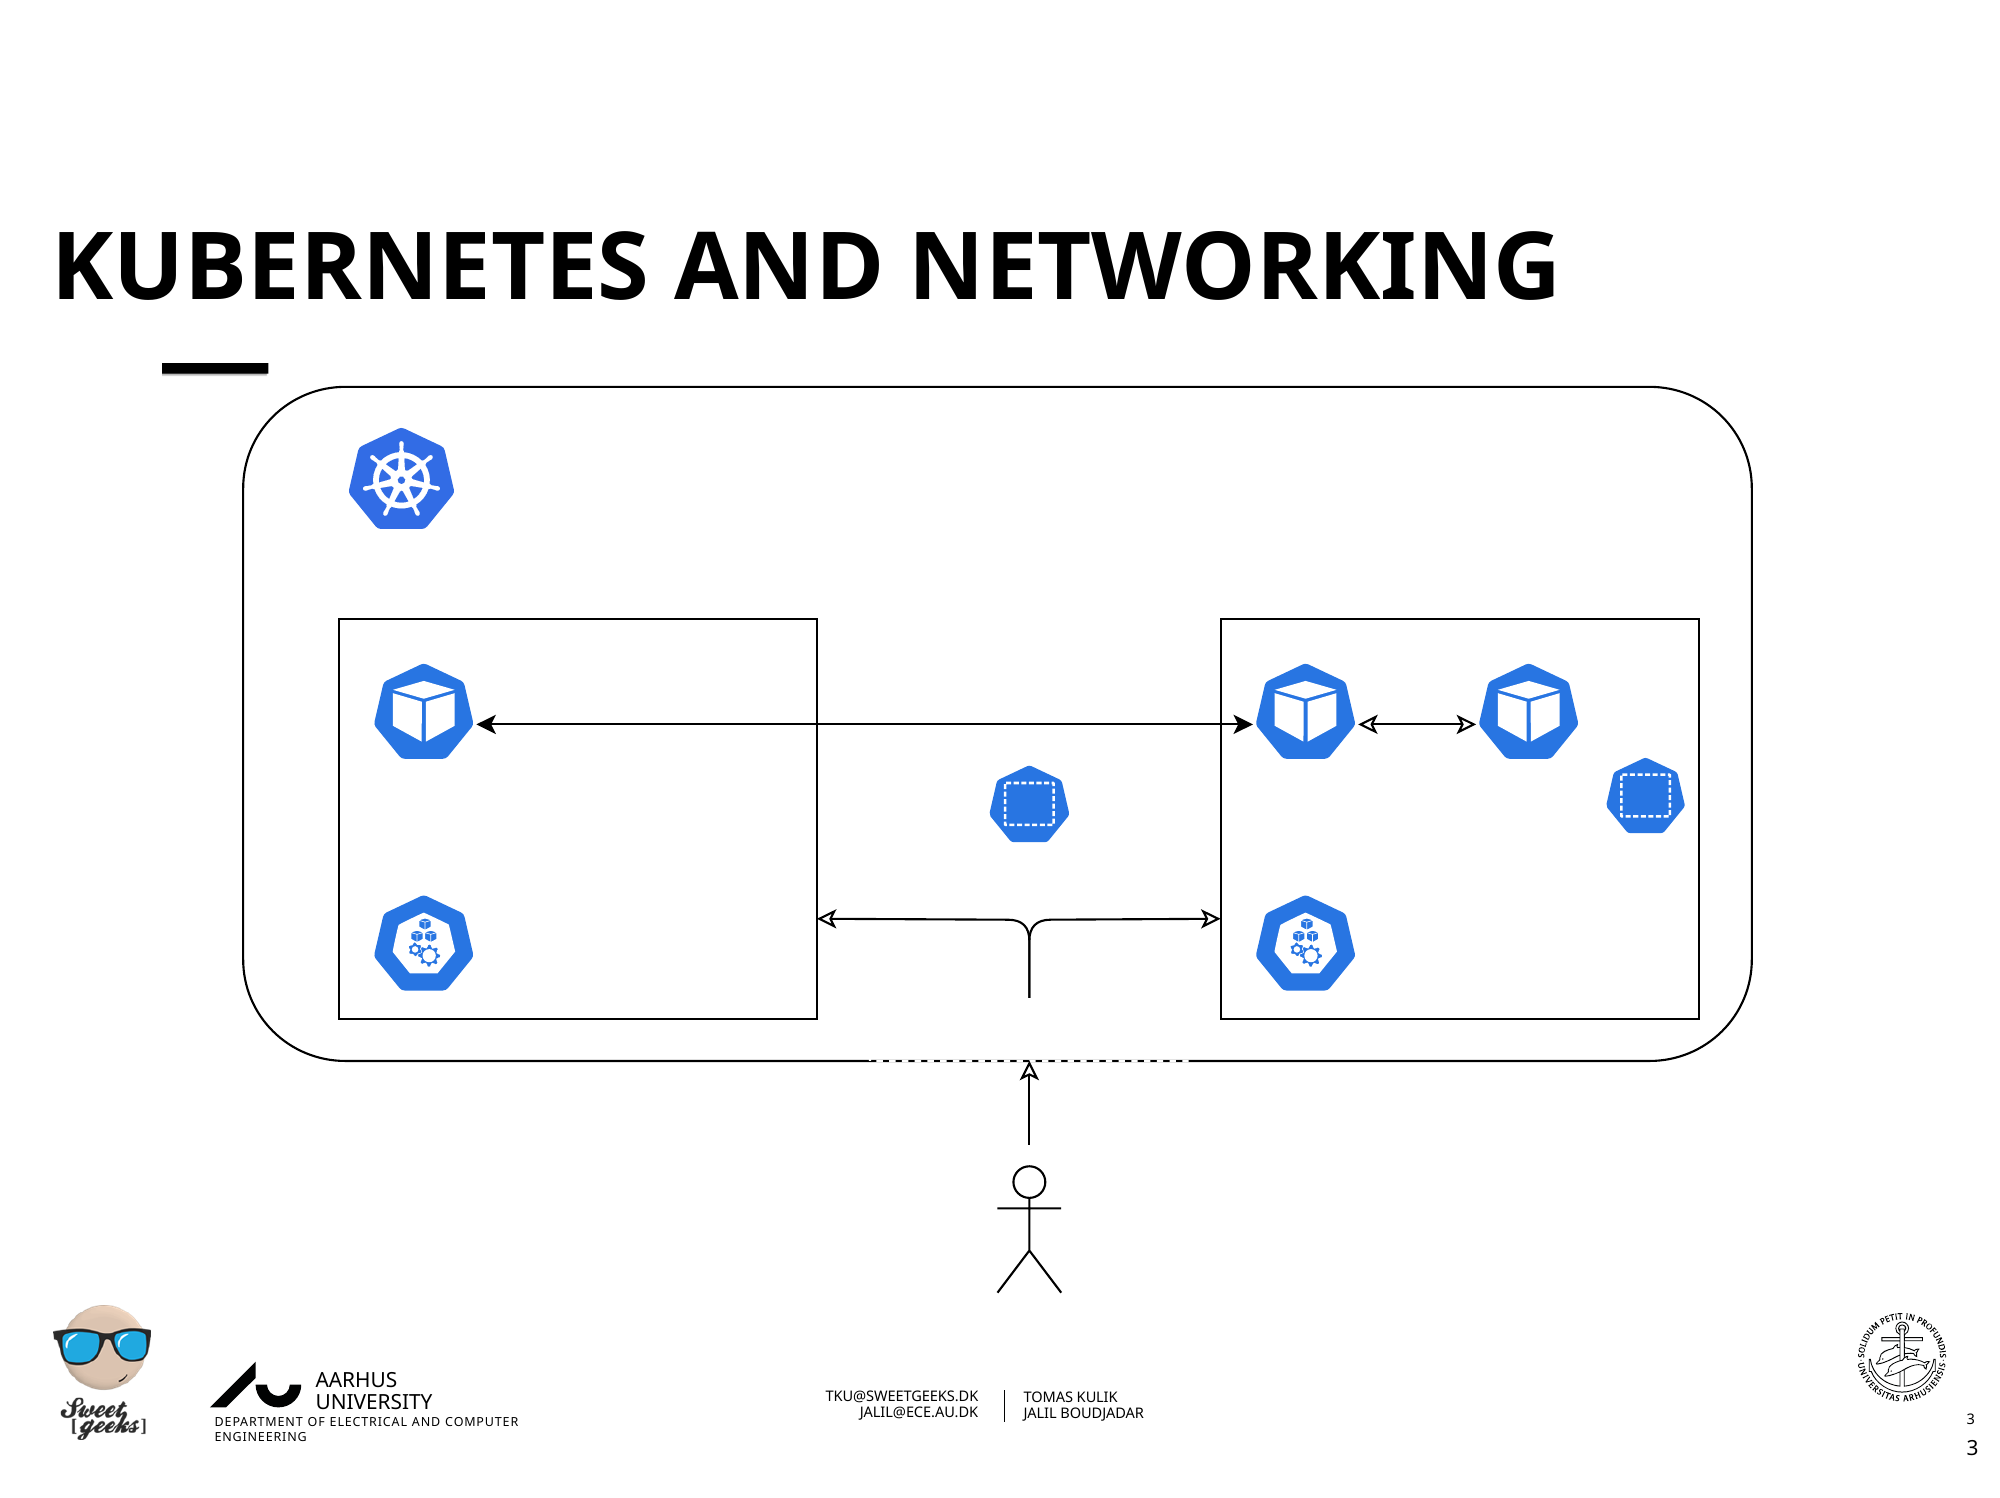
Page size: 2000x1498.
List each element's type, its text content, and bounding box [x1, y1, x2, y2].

picture [53, 1305, 151, 1440]
picture [240, 384, 1756, 1344]
slide_number <number> [1660, 1409, 1975, 1458]
text_box <number> [1936, 1437, 1979, 1463]
title Kubernetes and networking [51, 32, 1948, 319]
